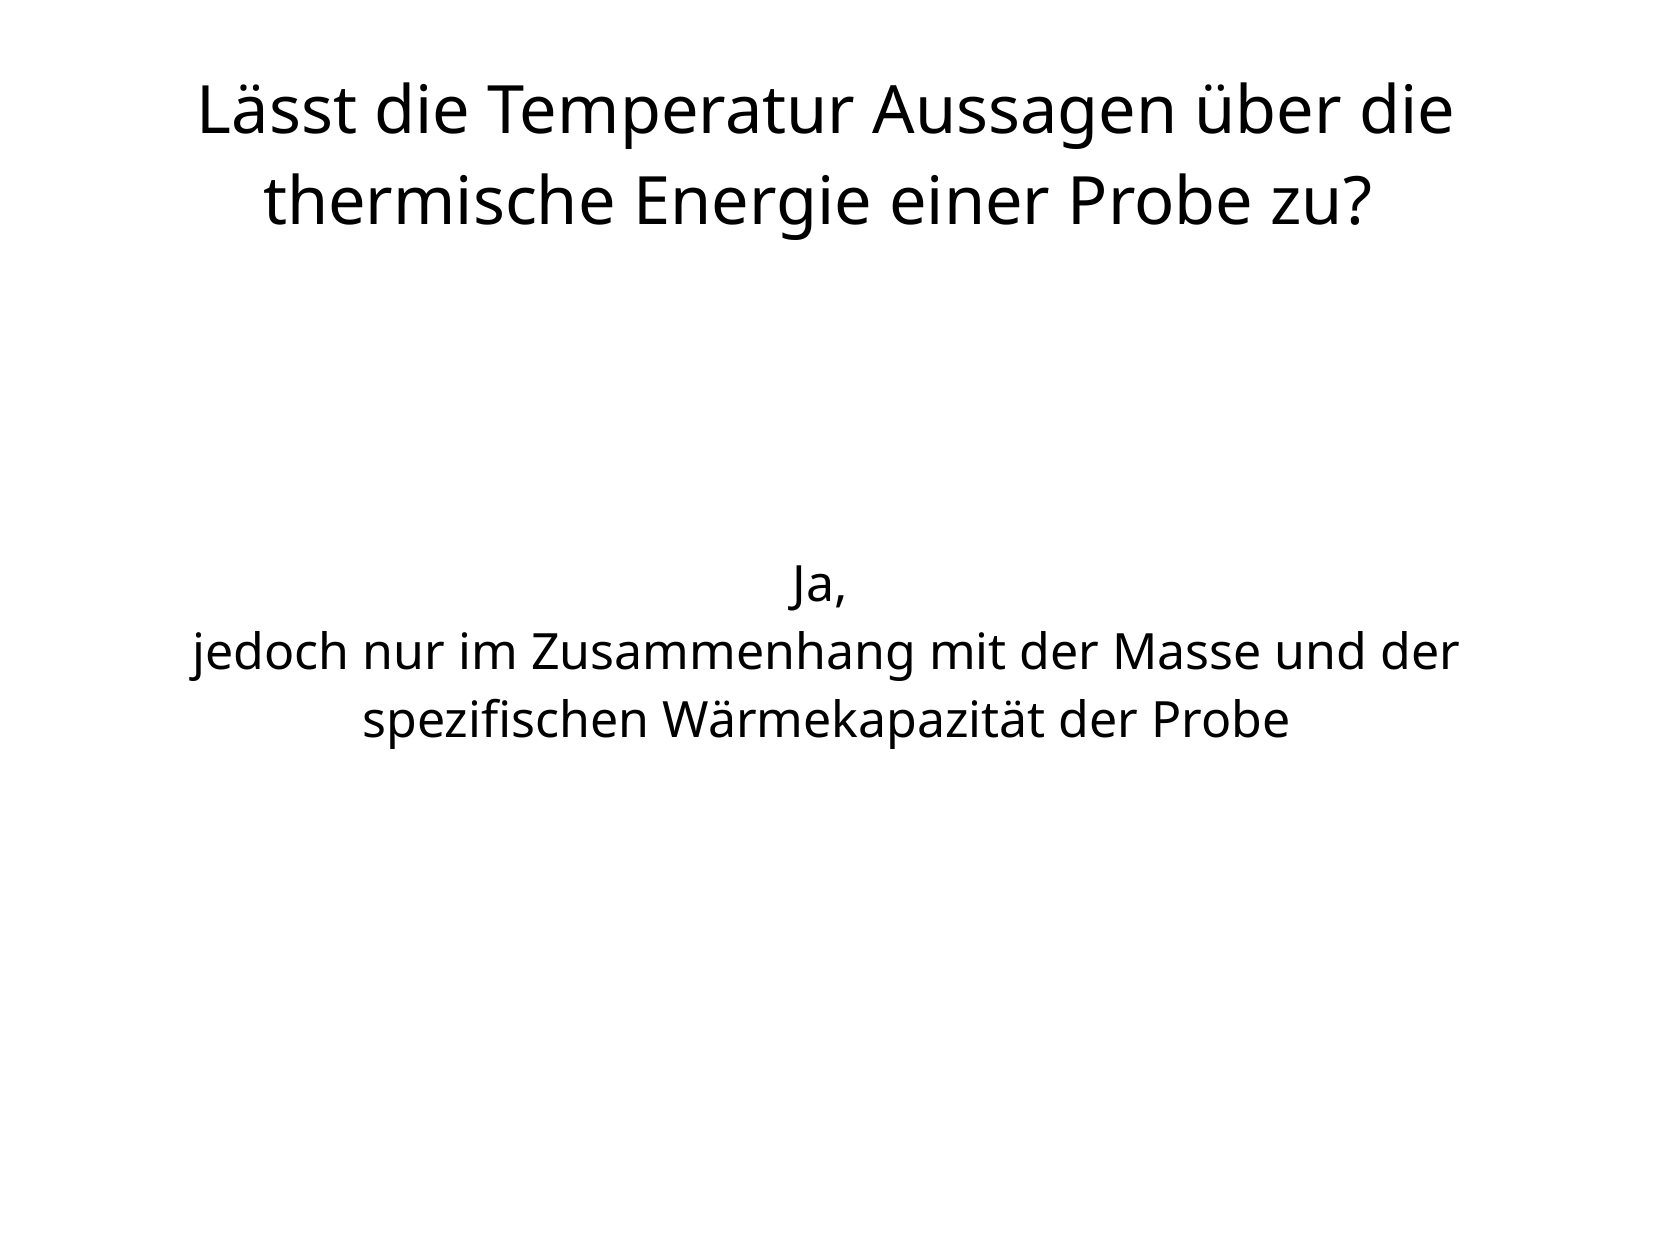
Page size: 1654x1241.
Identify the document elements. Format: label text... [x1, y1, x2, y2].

title Lässt die Temperatur Aussagen über die thermische Energie einer Probe zu? [82, 49, 1571, 257]
subtitle Ja, jedoch nur im Zusammenhang mit der Masse und der spezifischen Wärmekapazität der Probe [82, 290, 1571, 1010]
